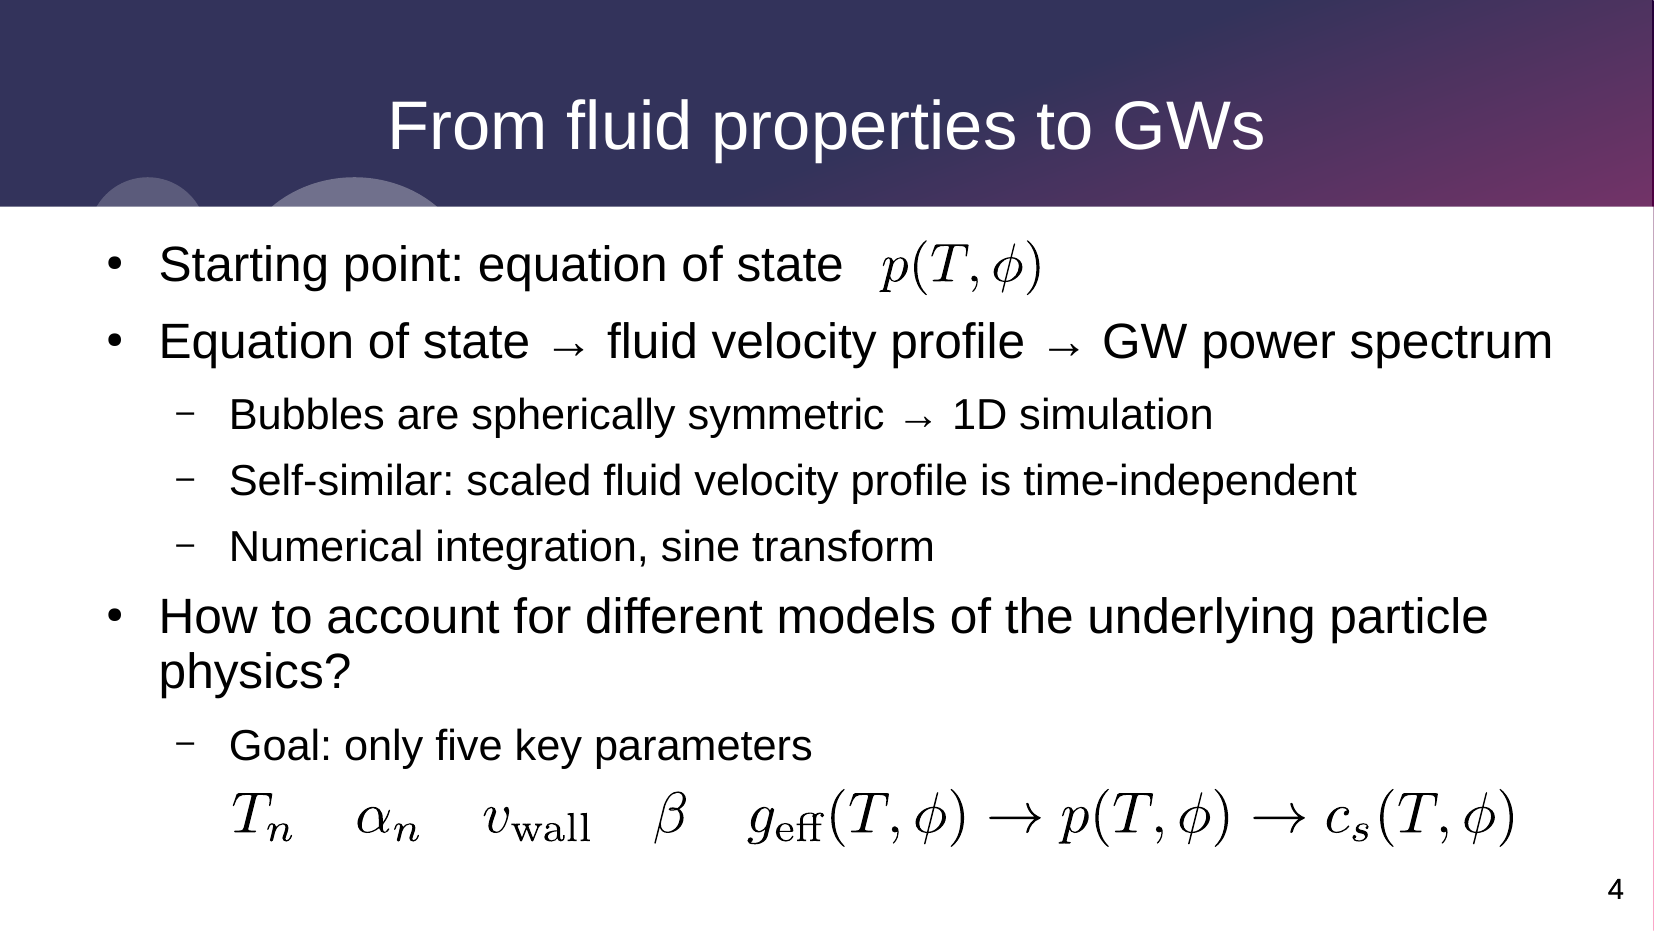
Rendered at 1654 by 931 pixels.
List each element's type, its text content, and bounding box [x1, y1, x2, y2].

list Starting point: equation of state Equation of state → fluid velocity profile → GW power spectrum Bubbles are spherically symmetric → 1D simulation Self-similar: scaled fluid velocity profile is time-independent Numerical integration, sine transform How to account for different models of the underlying particle physics? Goal: only five key parameters [88, 236, 1565, 827]
title From fluid properties to GWs [88, 44, 1565, 207]
picture [877, 238, 1042, 298]
picture [229, 786, 1516, 850]
